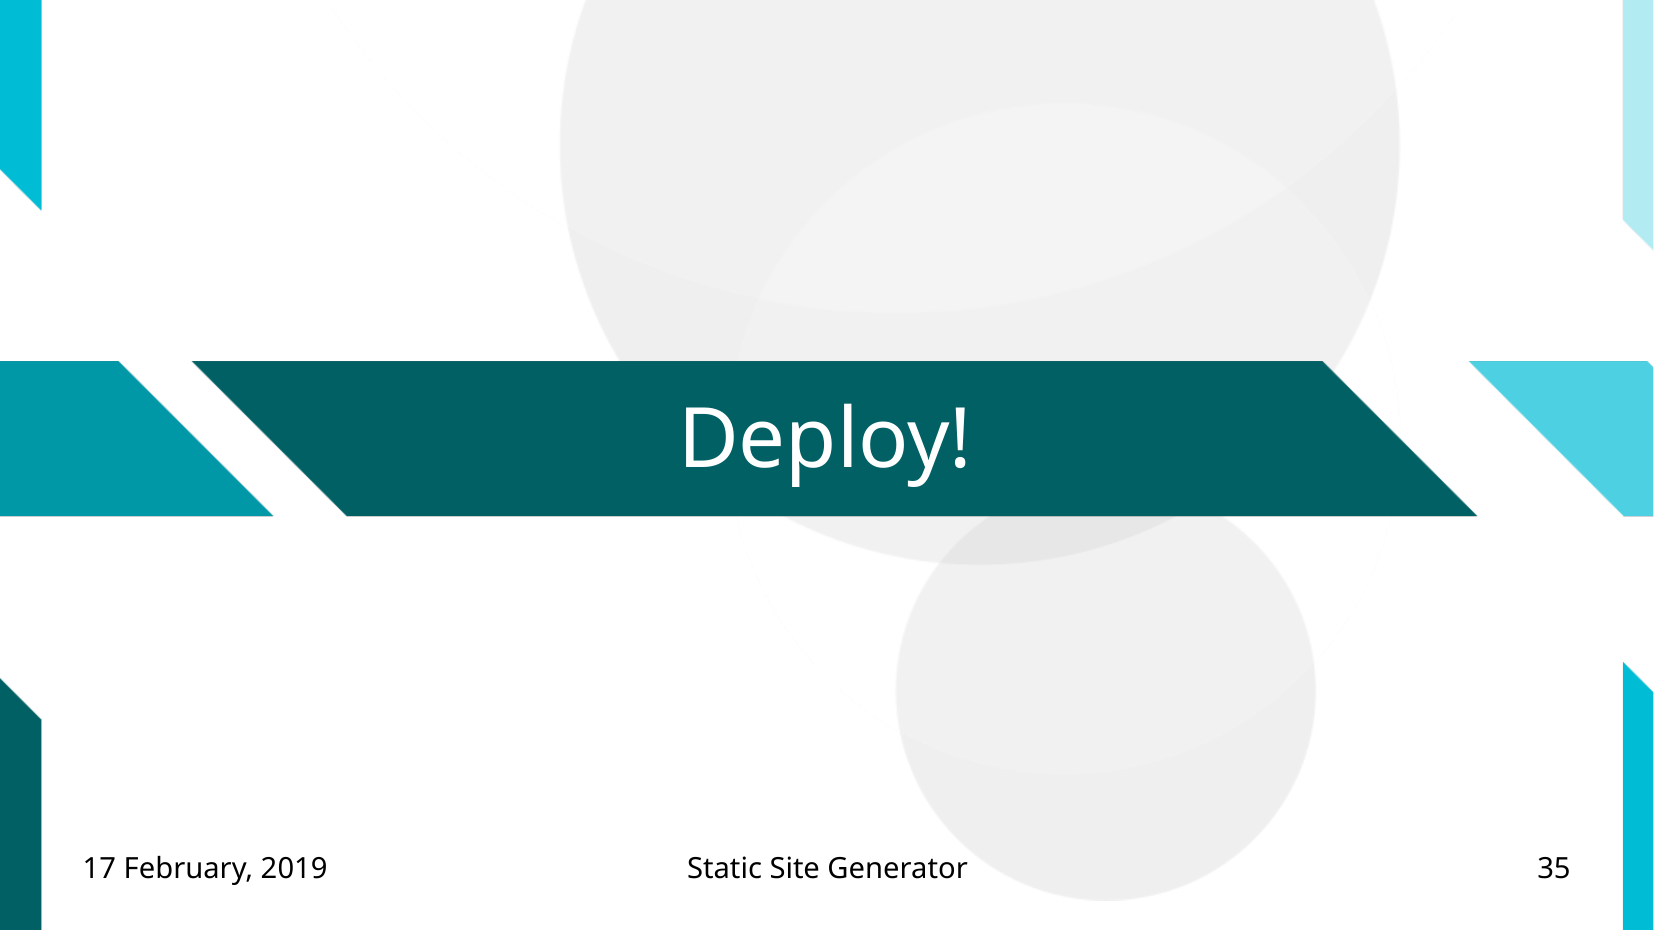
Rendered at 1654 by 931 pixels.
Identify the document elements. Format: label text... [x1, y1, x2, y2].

picture [0, 0, 1654, 930]
title Deploy! [82, 360, 1568, 511]
